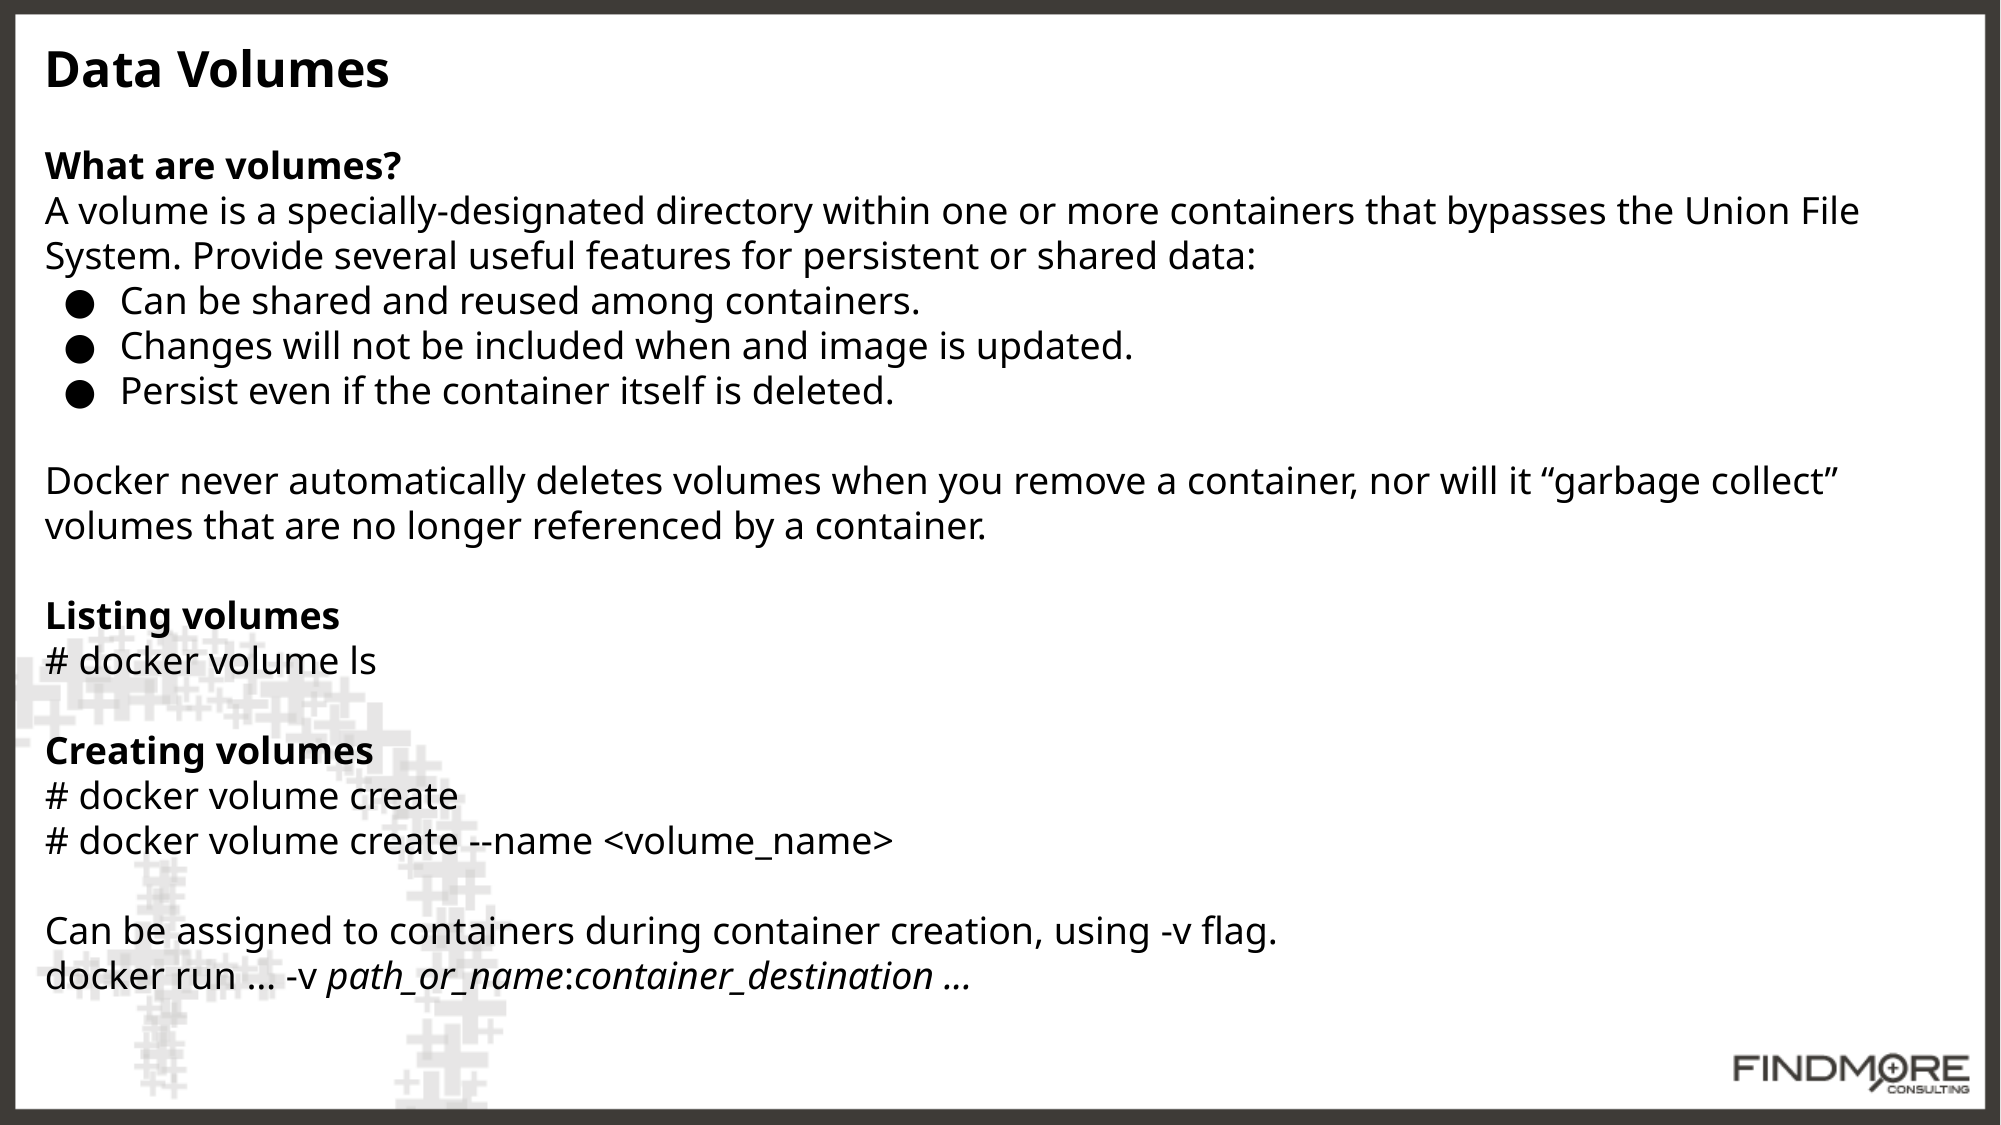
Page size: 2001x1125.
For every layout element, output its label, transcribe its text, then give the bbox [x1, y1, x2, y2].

text_box Data Volumes What are volumes? A volume is a specially-designated directory within one or more containers that bypasses the Union File System. Provide several useful features for persistent or shared data: Can be shared and reused among containers. Changes will not be included when and image is updated. Persist even if the container itself is deleted. Docker never automatically deletes volumes when you remove a container, nor will it “garbage collect” volumes that are no longer referenced by a container. Listing volumes # docker volume ls Creating volumes # docker volume create # docker volume create --name <volume_name> Can be assigned to containers during container creation, using -v flag. docker run … -v path_or_name:container_destination ... [29, 29, 1950, 1035]
picture [0, 0, 2001, 1125]
